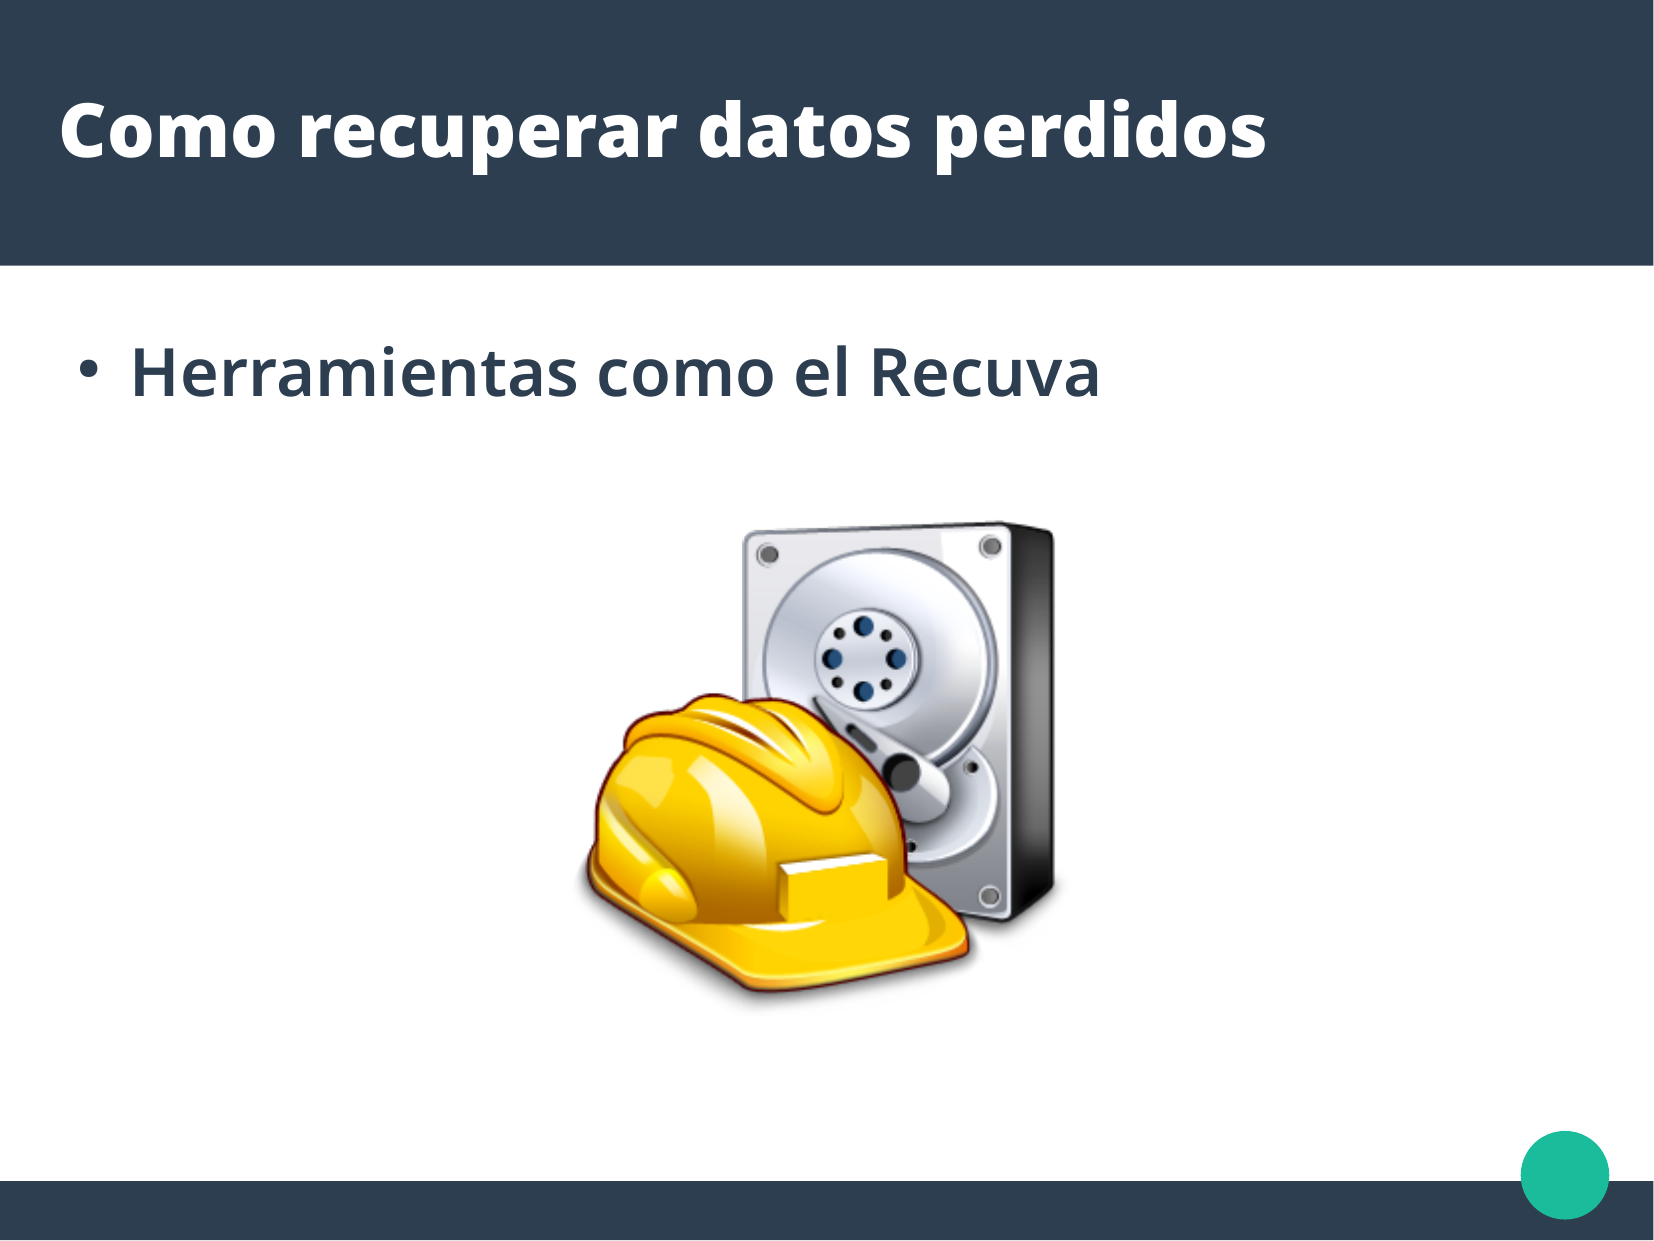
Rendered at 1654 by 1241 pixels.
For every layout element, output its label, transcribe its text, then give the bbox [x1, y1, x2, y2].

picture [572, 507, 1081, 1016]
title Como recuperar datos perdidos [59, 49, 1595, 207]
list Herramientas como el Recuva [59, 324, 1595, 1152]
